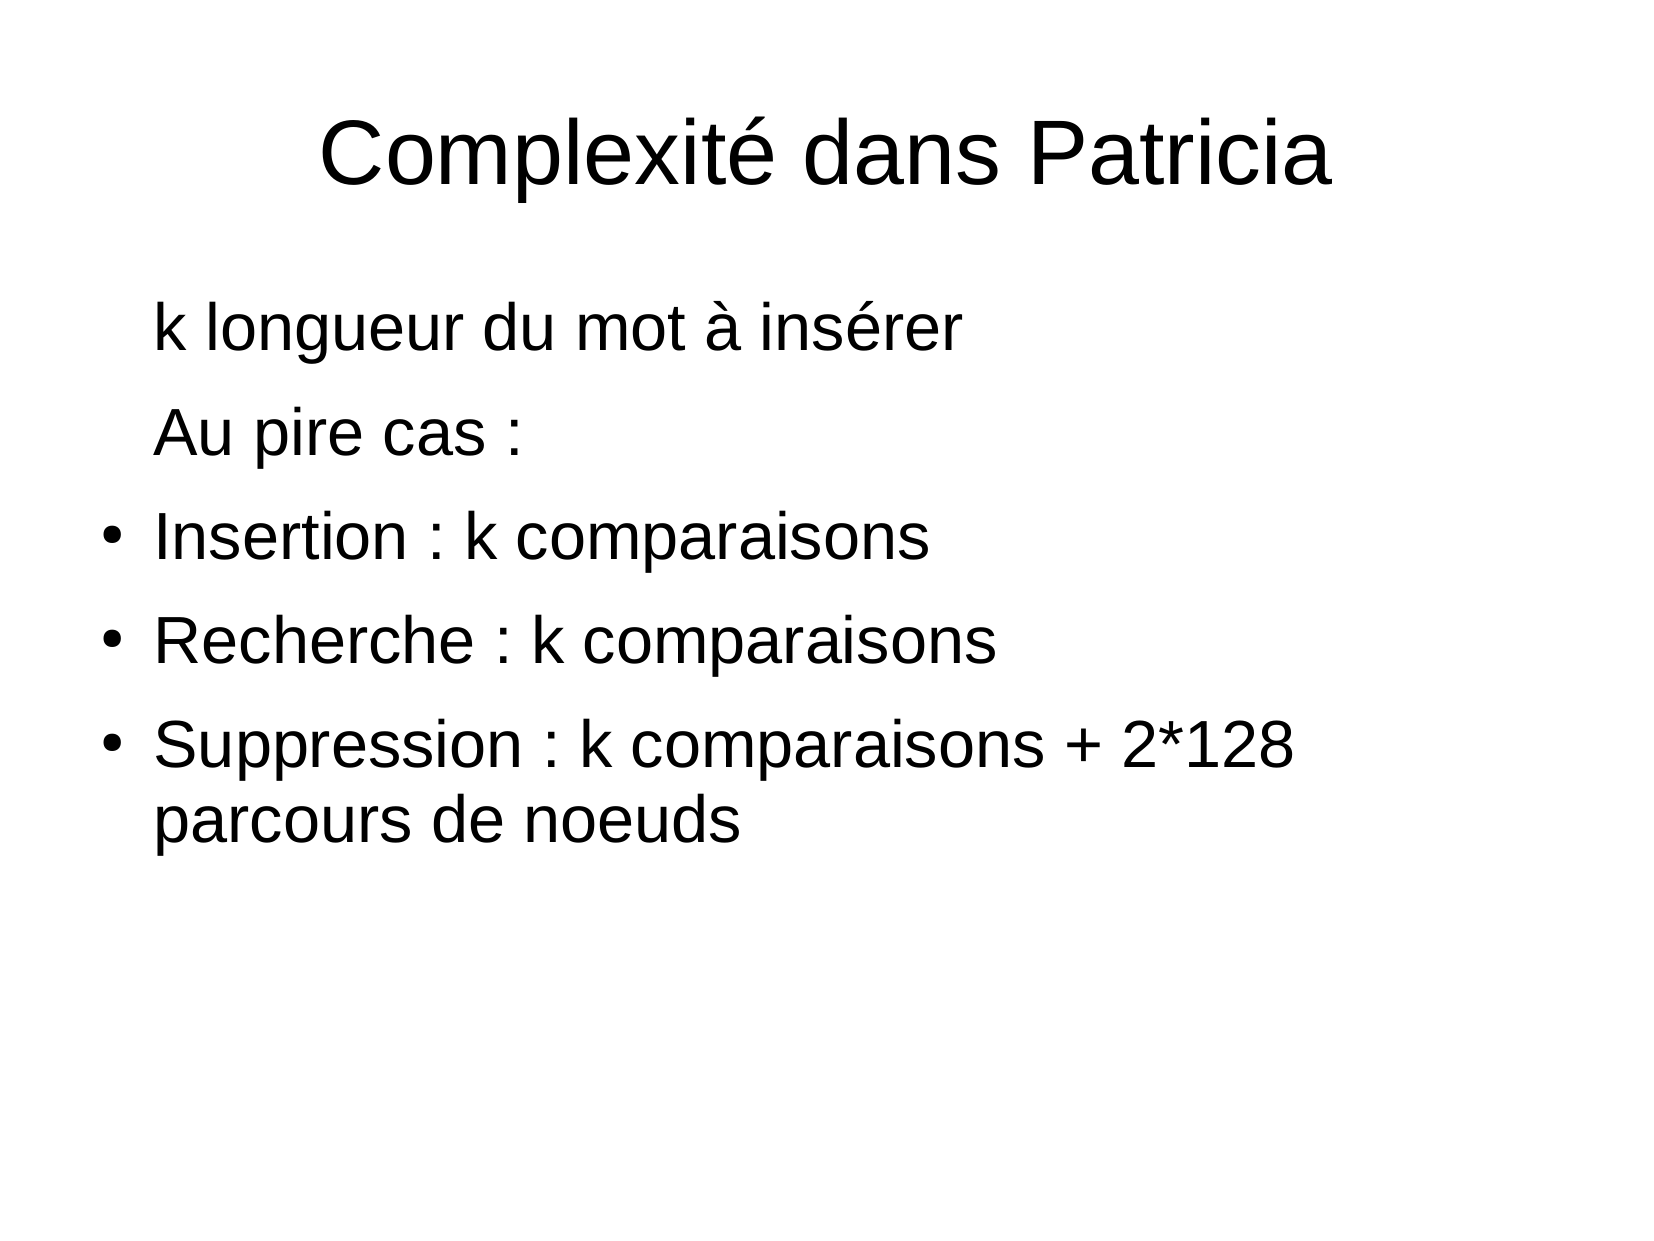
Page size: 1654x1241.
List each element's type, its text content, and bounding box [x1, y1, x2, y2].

list k longueur du mot à insérer Au pire cas : Insertion : k comparaisons Recherche : k comparaisons Suppression : k comparaisons + 2*128 parcours de noeuds [82, 290, 1571, 1010]
title Complexité dans Patricia [82, 49, 1571, 257]
